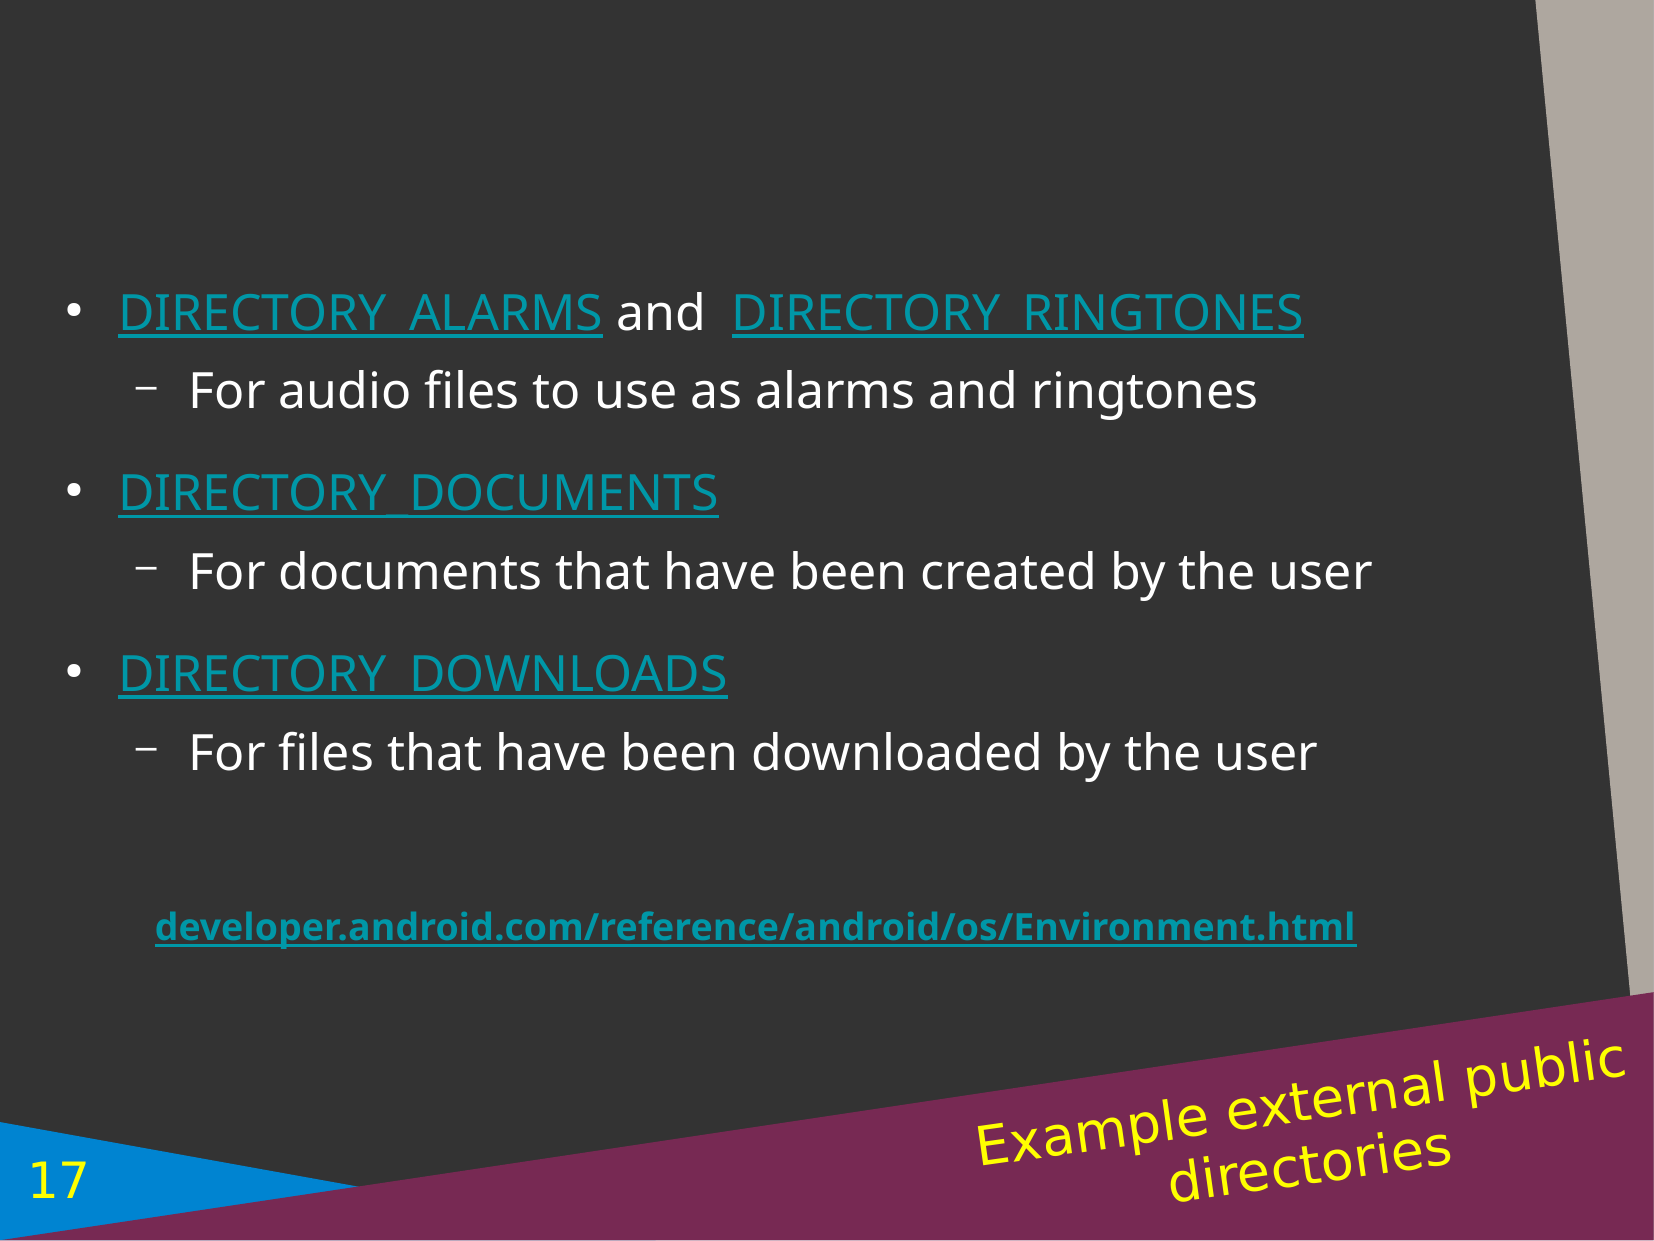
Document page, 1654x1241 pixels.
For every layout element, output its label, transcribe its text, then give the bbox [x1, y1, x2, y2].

title Example external public directories [956, 995, 1654, 1241]
text_box developer.android.com/reference/android/os/Environment.html [139, 880, 1441, 969]
list DIRECTORY_ALARMS and DIRECTORY_RINGTONES For audio files to use as alarms and ringtones DIRECTORY_DOCUMENTS For documents that have been created by the user DIRECTORY_DOWNLOADS For files that have been downloaded by the user [47, 70, 1536, 981]
